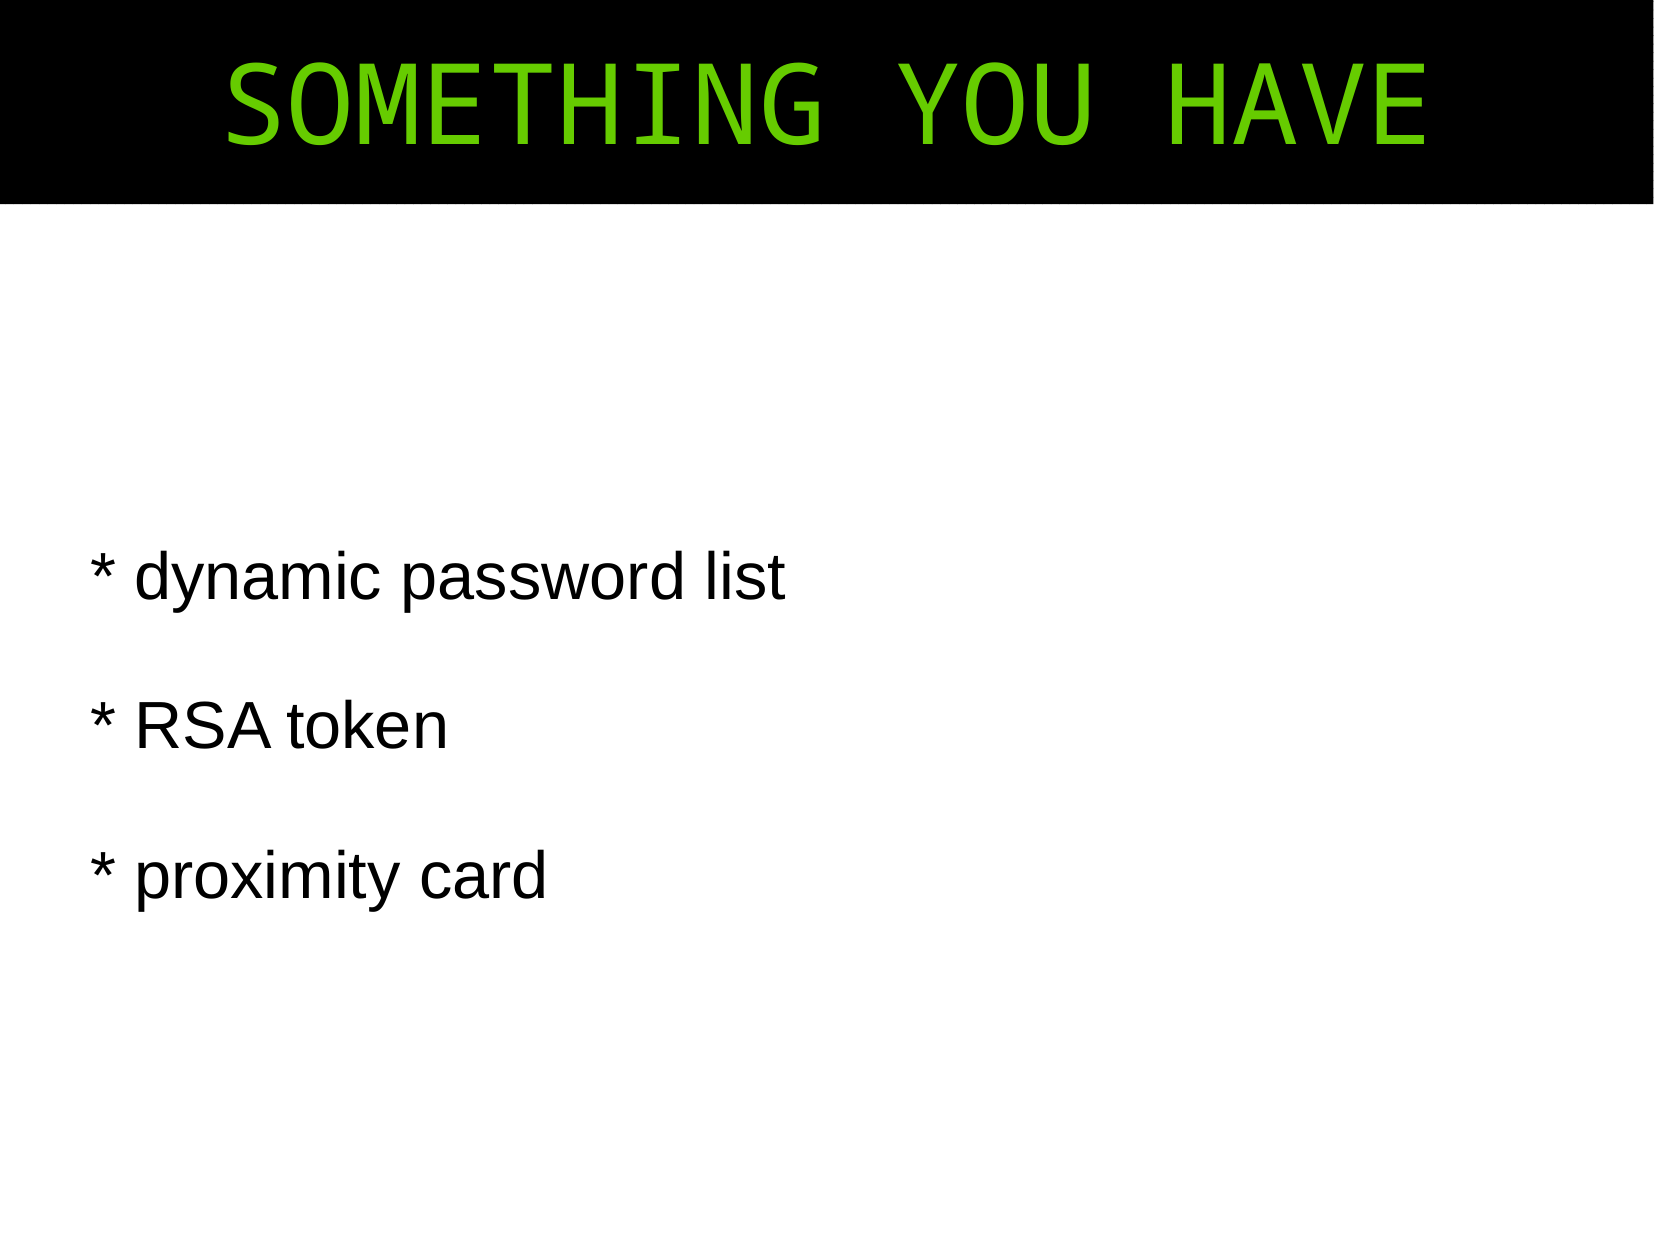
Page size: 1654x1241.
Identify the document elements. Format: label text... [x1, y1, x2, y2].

subtitle * dynamic password list * RSA token * proximity card [90, 305, 1561, 1146]
title SOMETHING YOU HAVE [0, 0, 1654, 205]
